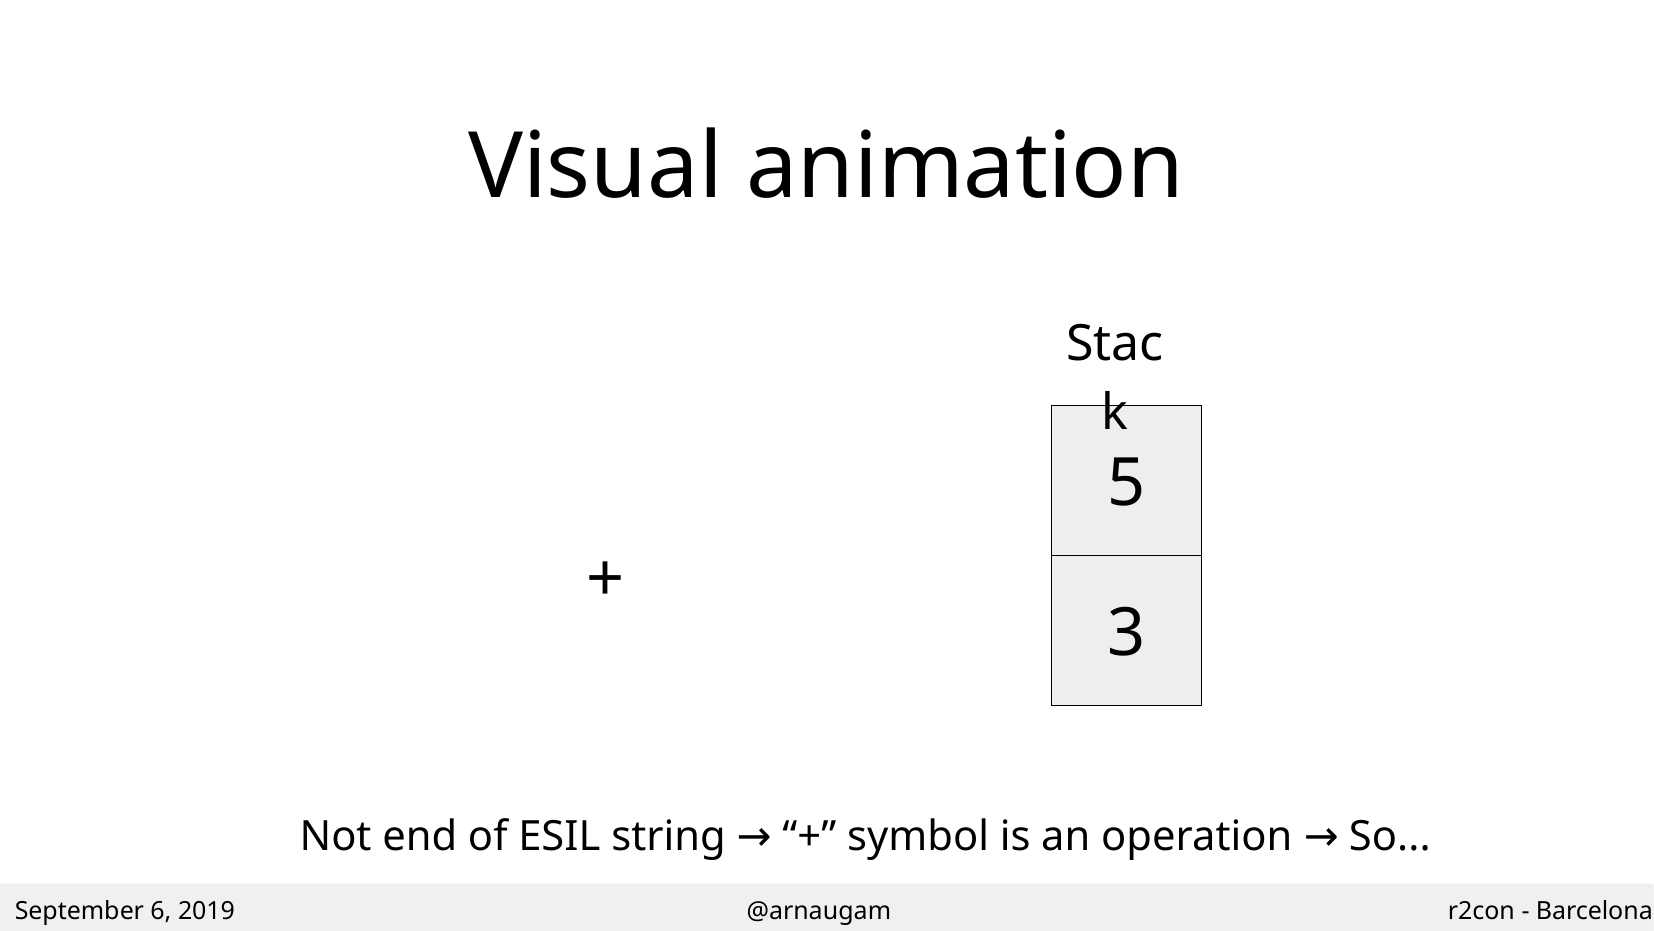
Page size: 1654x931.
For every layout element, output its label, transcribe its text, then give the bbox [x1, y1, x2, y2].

text_box + [571, 522, 662, 618]
text_box Stack [1051, 300, 1202, 375]
text_box 5 [1109, 405, 1118, 415]
text_box 3 [1051, 556, 1202, 706]
title Visual animation [82, 84, 1571, 240]
text_box Not end of ESIL string → “+” symbol is an operation → So... [284, 798, 1381, 856]
text_box 5 [1051, 405, 1202, 556]
